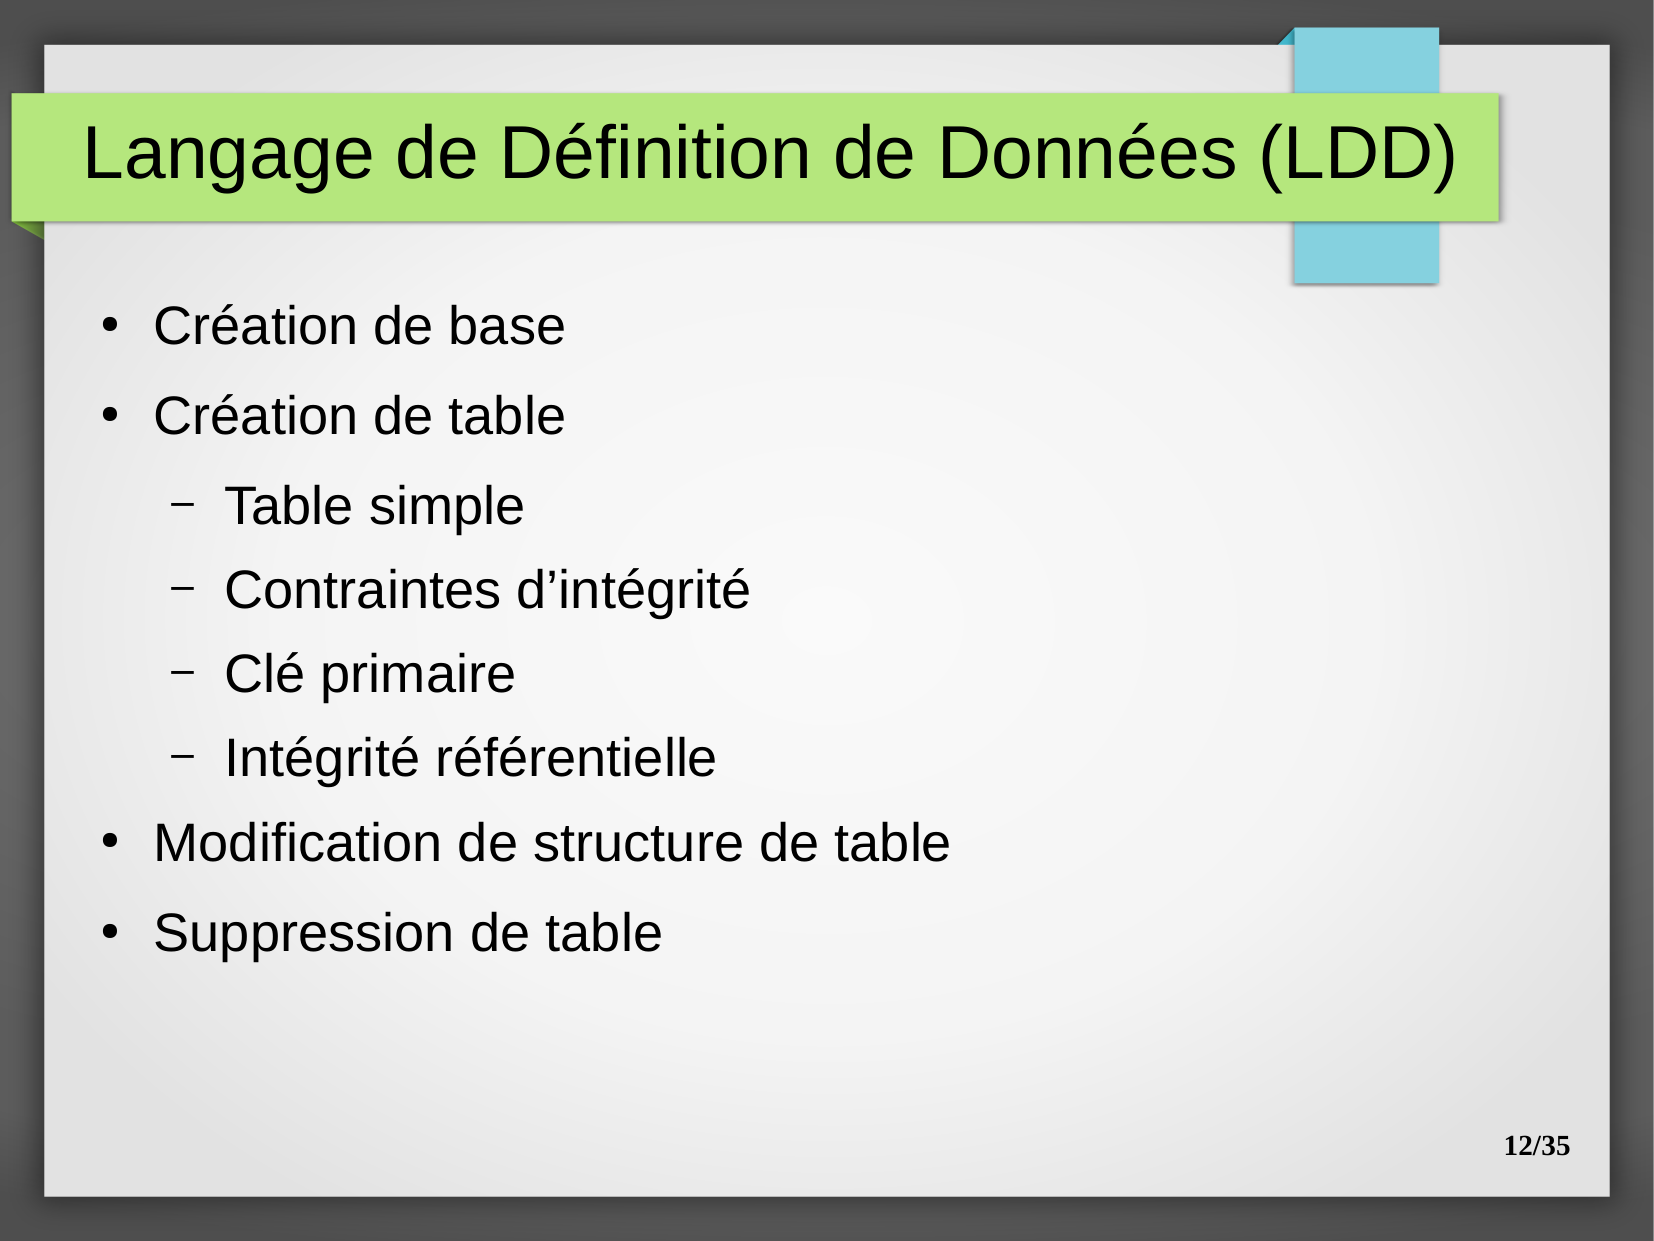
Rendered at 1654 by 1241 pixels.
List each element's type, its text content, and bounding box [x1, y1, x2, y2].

picture [0, 0, 1654, 1241]
list Création de base Création de table Table simple Contraintes d’intégrité Clé primaire Intégrité référentielle Modification de structure de table Suppression de table [82, 295, 1571, 1015]
title Langage de Définition de Données (LDD) [82, 49, 1571, 257]
